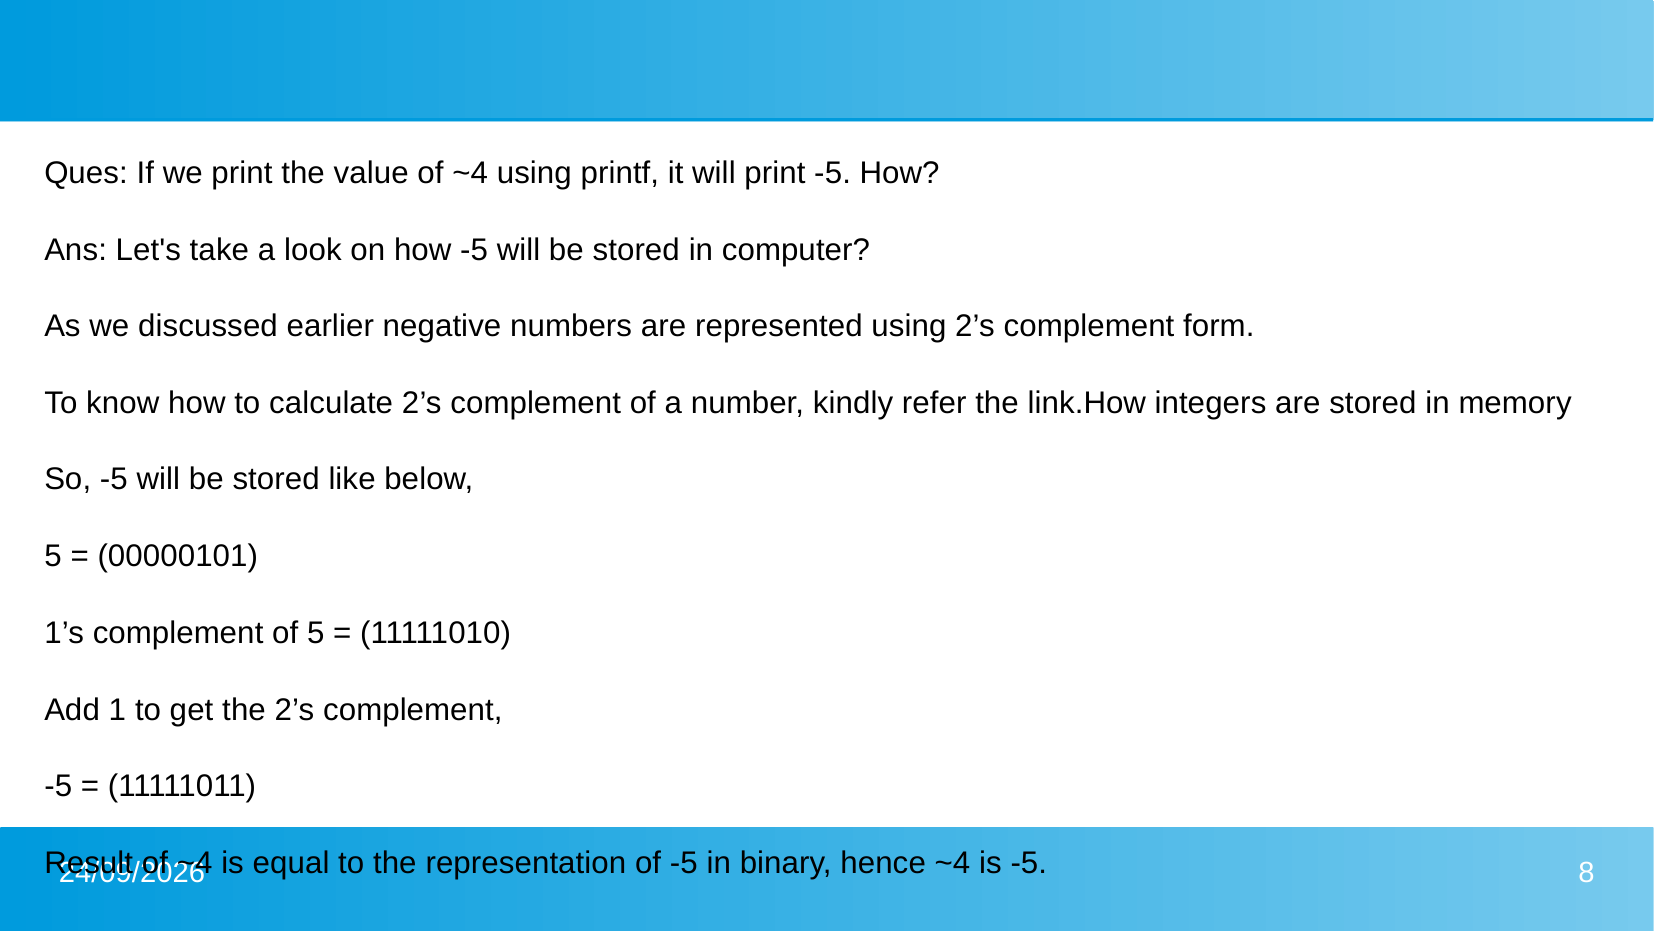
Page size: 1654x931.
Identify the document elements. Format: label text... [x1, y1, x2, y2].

text_box Ques: If we print the value of ~4 using printf, it will print -5. How? Ans: Let's take a look on how -5 will be stored in computer? As we discussed earlier negative numbers are represented using 2’s complement form. To know how to calculate 2’s complement of a number, kindly refer the link.How integers are stored in memory So, -5 will be stored like below, 5 = (00000101) 1’s complement of 5 = (11111010) Add 1 to get the 2’s complement, -5 = (11111011) Result of ~4 is equal to the representation of -5 in binary, hence ~4 is -5. [29, 147, 1625, 931]
